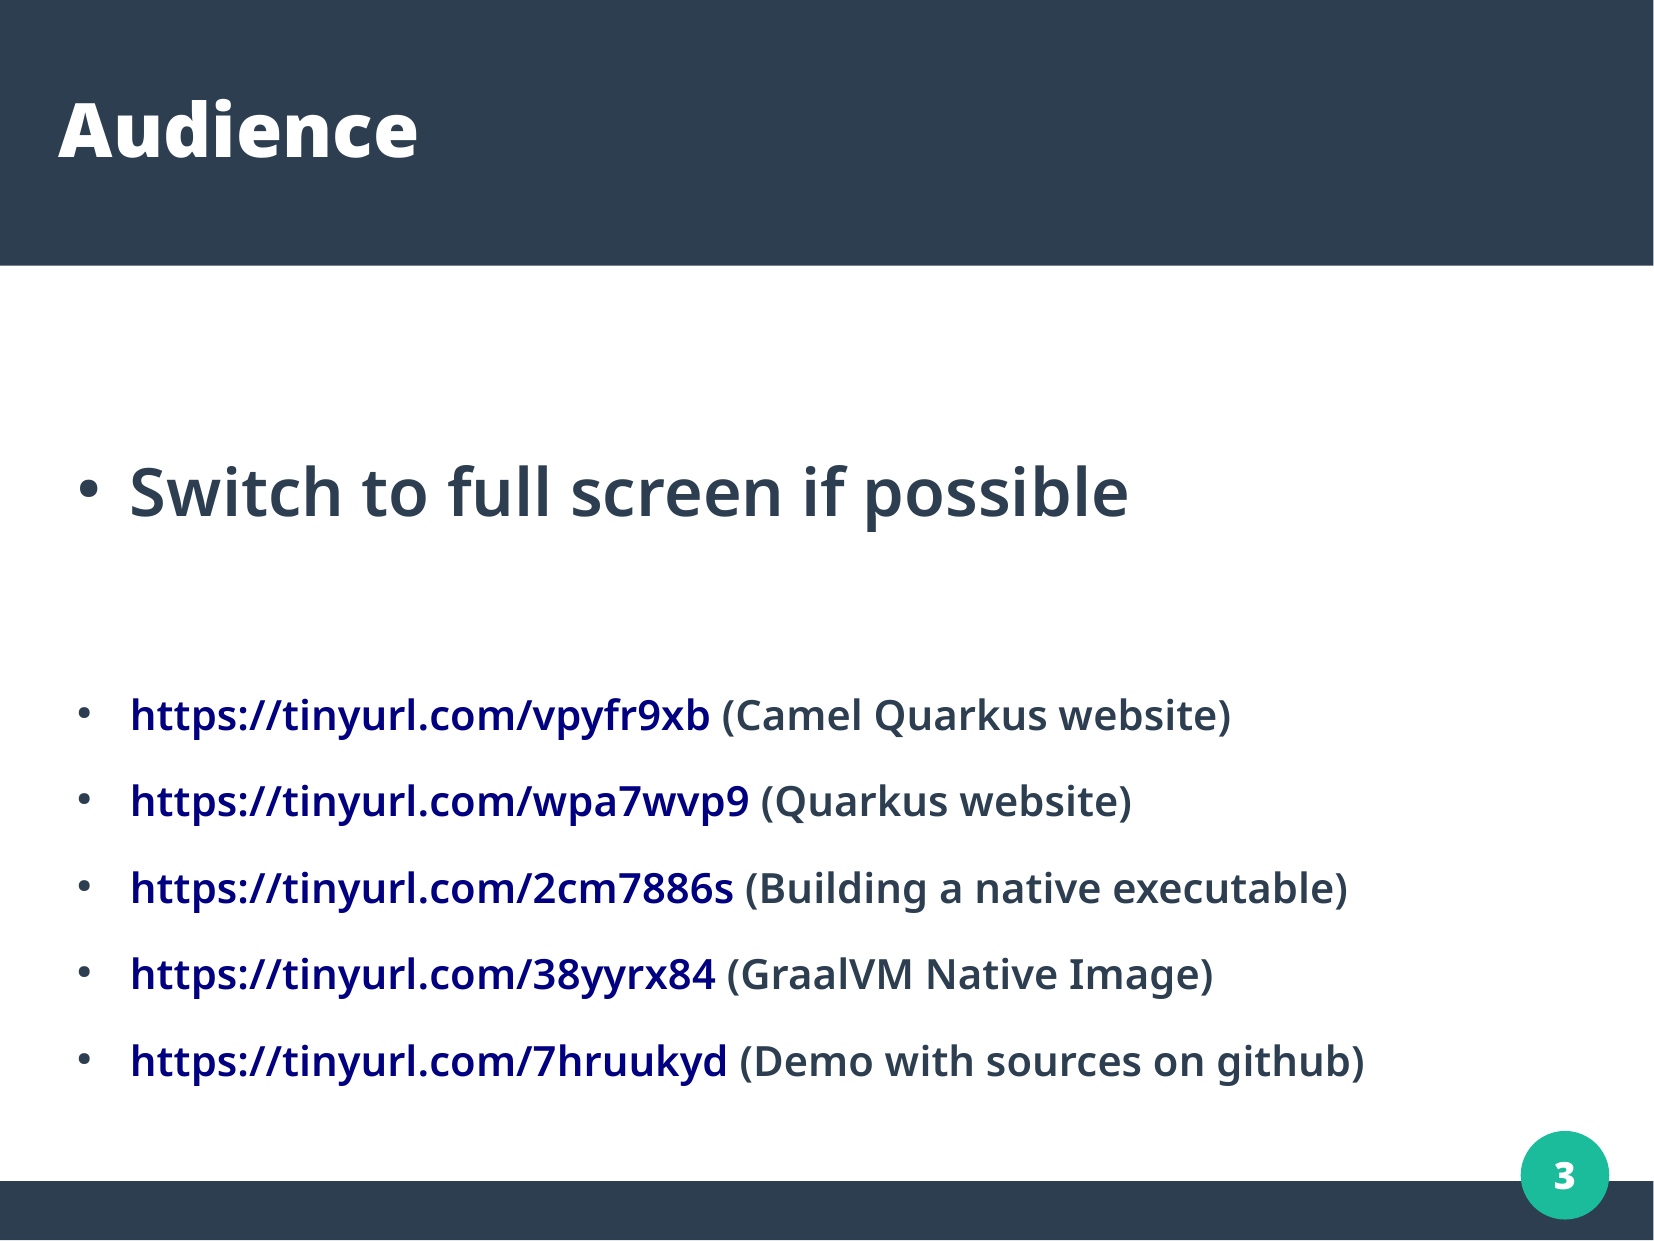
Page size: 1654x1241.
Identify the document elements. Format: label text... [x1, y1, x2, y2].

title Audience [59, 49, 1595, 207]
list Switch to full screen if possible https://tinyurl.com/vpyfr9xb (Camel Quarkus website) https://tinyurl.com/wpa7wvp9 (Quarkus website) https://tinyurl.com/2cm7886s (Building a native executable) https://tinyurl.com/38yyrx84 (GraalVM Native Image) https://tinyurl.com/7hruukyd (Demo with sources on github) [59, 324, 1595, 1152]
